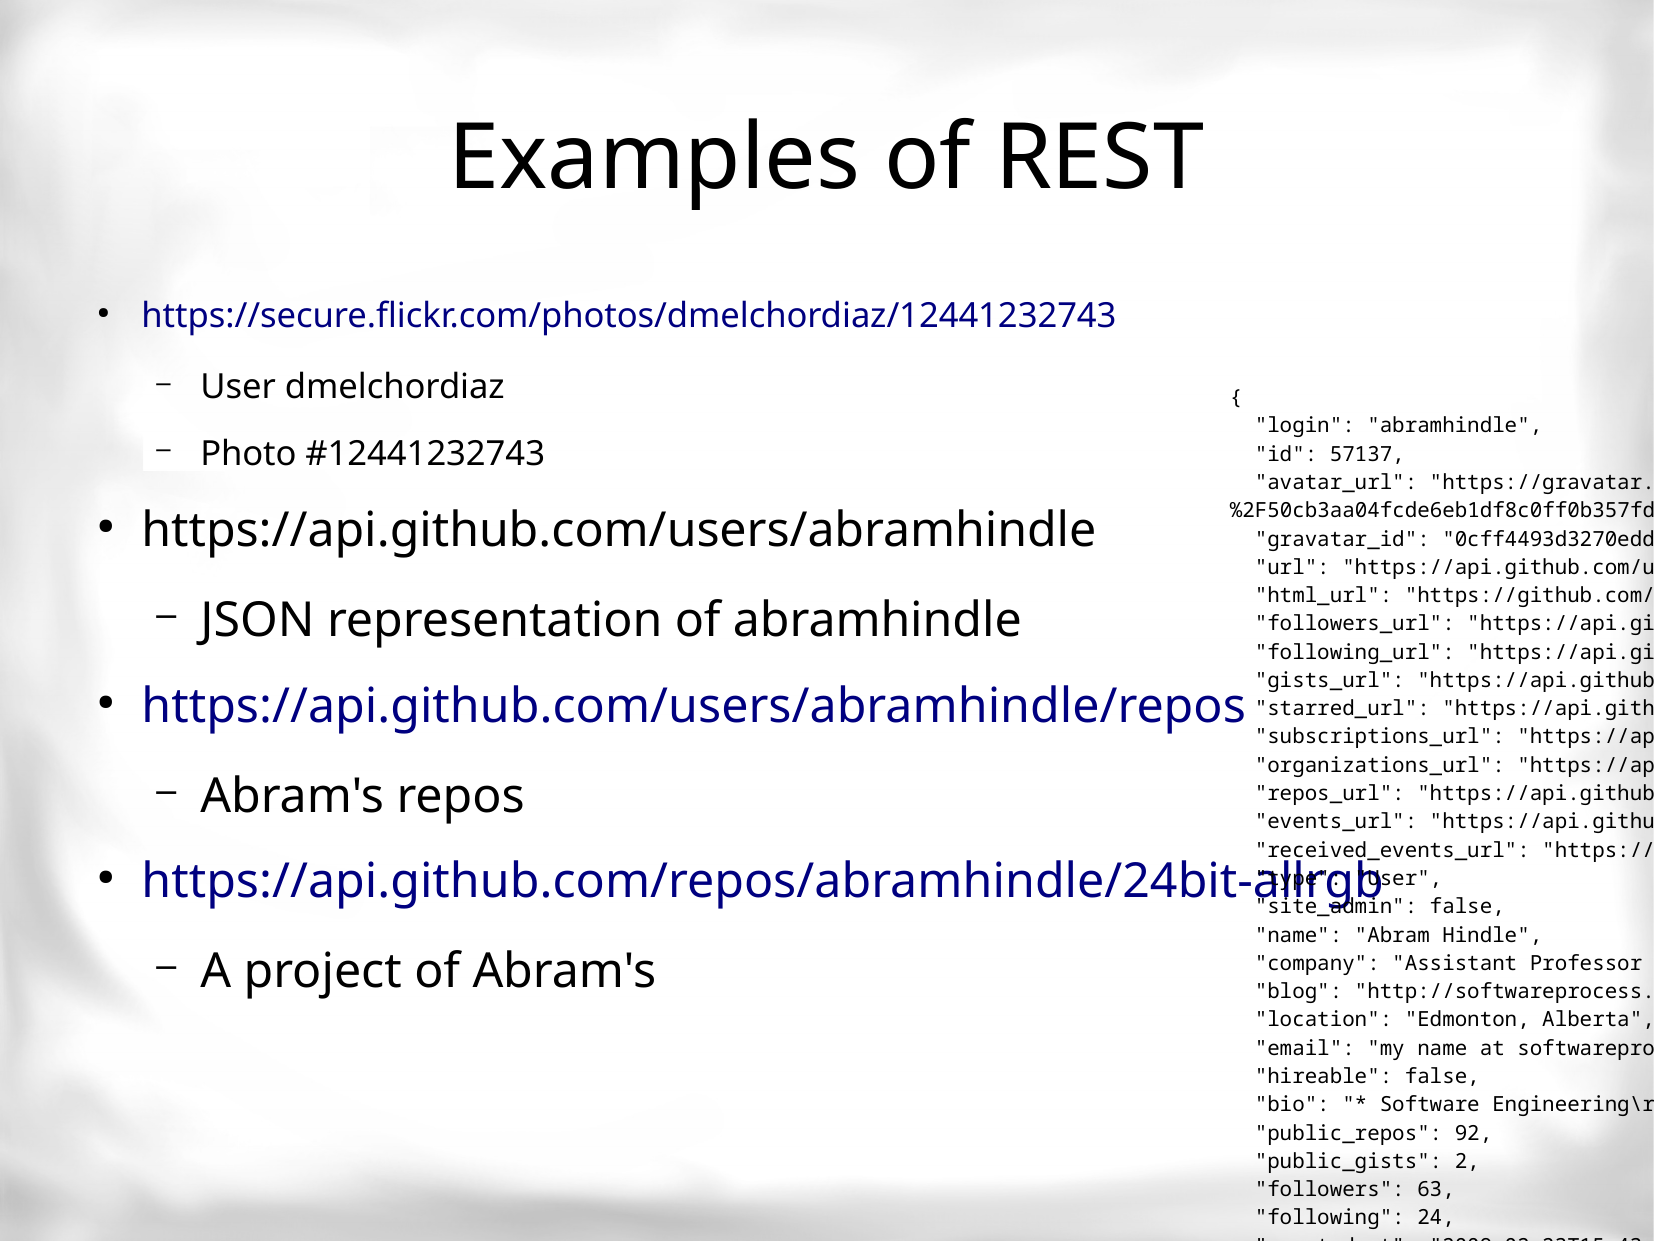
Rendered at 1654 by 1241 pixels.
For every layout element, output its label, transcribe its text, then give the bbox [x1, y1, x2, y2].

picture [1282, 1216, 1288, 1223]
picture [0, 0, 1654, 1241]
list https://secure.flickr.com/photos/dmelchordiaz/12441232743 User dmelchordiaz Photo #12441232743 https://api.github.com/users/abramhindle JSON representation of abramhindle https://api.github.com/users/abramhindle/repos Abram's repos https://api.github.com/repos/abramhindle/24bit-allrgb A project of Abram's [82, 290, 1571, 1010]
title Examples of REST [82, 49, 1571, 257]
picture [1320, 1216, 1326, 1223]
text_box { "login": "abramhindle", "id": 57137, "avatar_url": "https://gravatar.com/avatar/0cff4493d3270edd31414b2dad1ee9a9?d=https%3A%2F%2Fidenticons.github.com%2F50cb3aa04fcde6eb1df8c0ff0b357fd4.png&r=x", "gravatar_id": "0cff4493d3270edd31414b2dad1ee9a9", "url": "https://api.github.com/users/abramhindle", "html_url": "https://github.com/abramhindle", "followers_url": "https://api.github.com/users/abramhindle/followers", "following_url": "https://api.github.com/users/abramhindle/following{/other_user}", "gists_url": "https://api.github.com/users/abramhindle/gists{/gist_id}", "starred_url": "https://api.github.com/users/abramhindle/starred{/owner}{/repo}", "subscriptions_url": "https://api.github.com/users/abramhindle/subscriptions", "organizations_url": "https://api.github.com/users/abramhindle/orgs", "repos_url": "https://api.github.com/users/abramhindle/repos", "events_url": "https://api.github.com/users/abramhindle/events{/privacy}", "received_events_url": "https://api.github.com/users/abramhindle/received_events", "type": "User", "site_admin": false, "name": "Abram Hindle", "company": "Assistant Professor at University of Alberta", "blog": "http://softwareprocess.es", "location": "Edmonton, Alberta", "email": "my name at softwareprocess dot es", "hireable": false, "bio": "* Software Engineering\r\n* Computer Music", "public_repos": 92, "public_gists": 2, "followers": 63, "following": 24, "created_at": "2009-02-23T15:43:47Z", "updated_at": "2014-02-10T19:47:31Z" } [1215, 374, 1654, 1216]
picture [1370, 1216, 1376, 1223]
